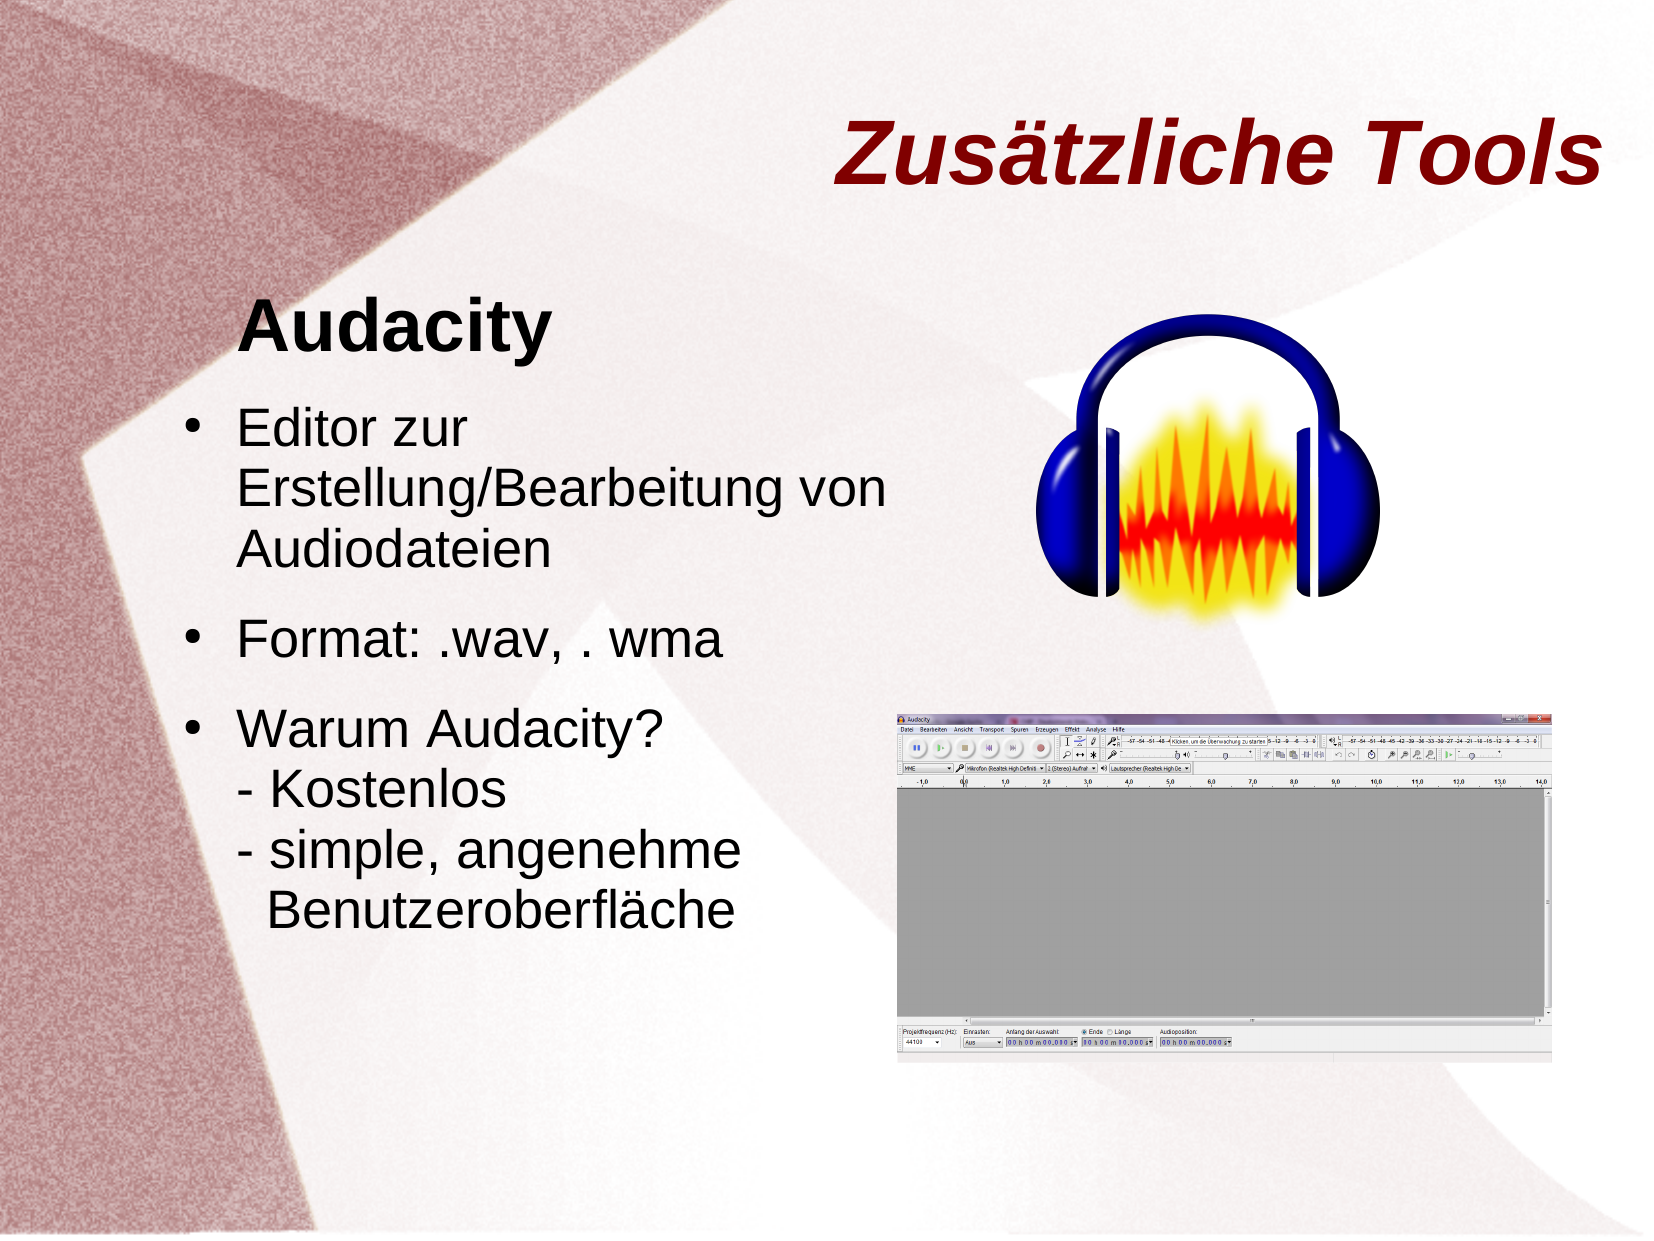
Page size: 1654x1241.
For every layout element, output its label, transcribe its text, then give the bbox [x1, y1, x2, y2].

picture [0, 0, 1654, 1241]
list Audacity Editor zur Erstellung/Bearbeitung von Audiodateien Format: .wav, . wma Warum Audacity? - Kostenlos - simple, angenehme Benutzeroberfläche [165, 283, 1441, 941]
title Zusätzliche Tools [596, 49, 1607, 257]
